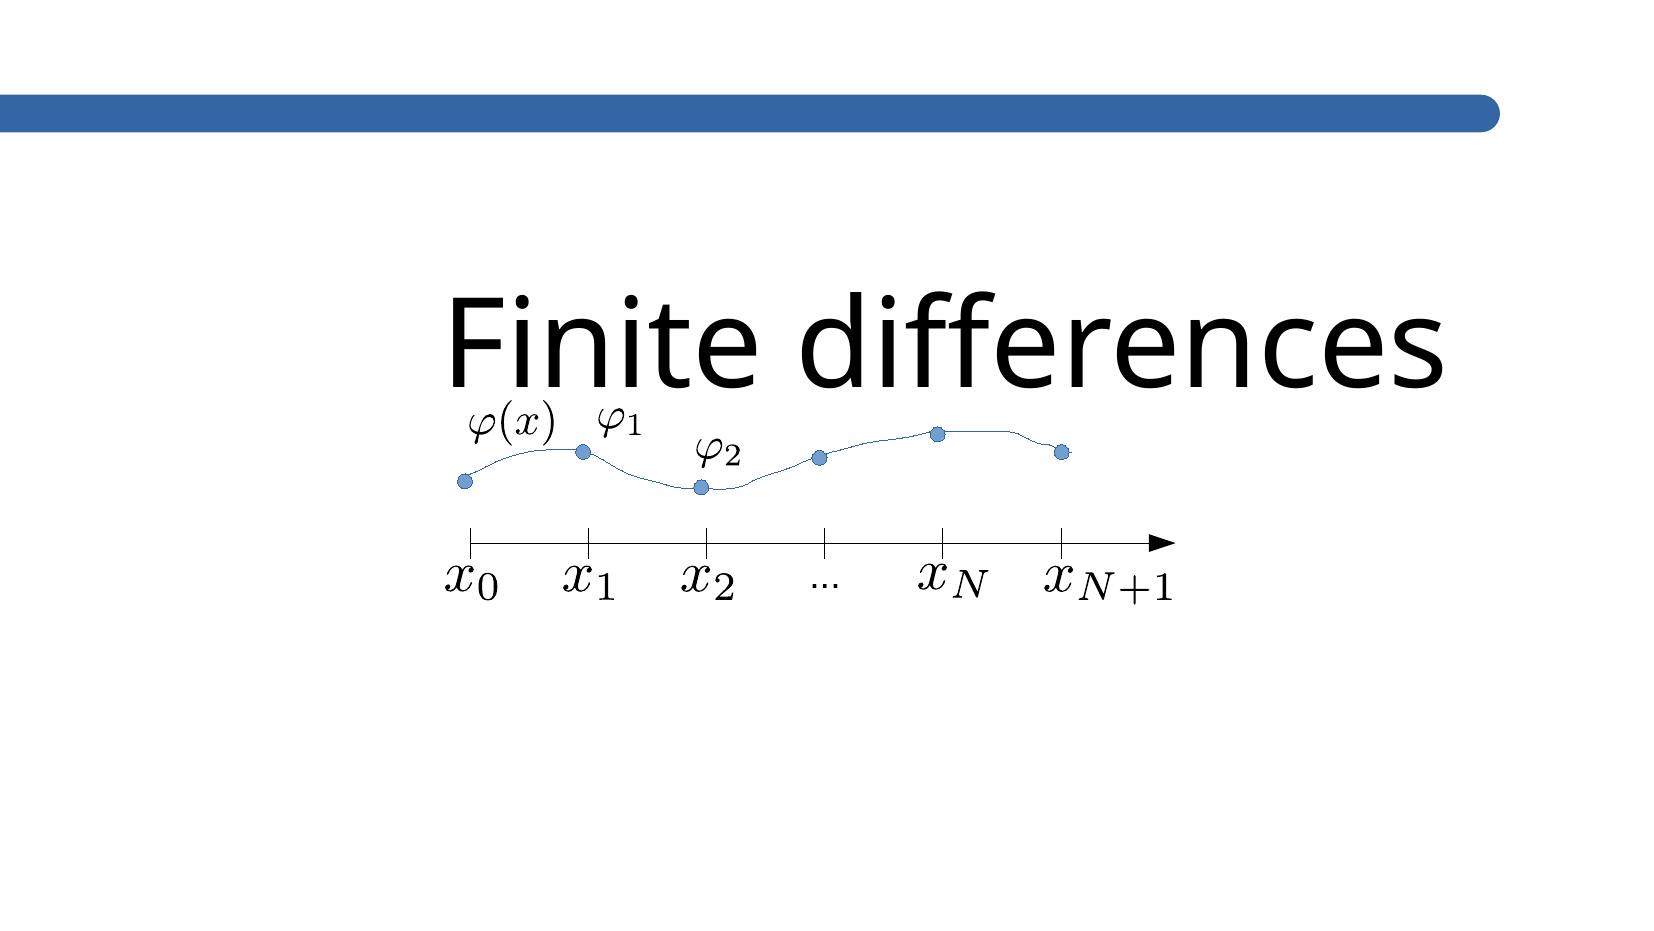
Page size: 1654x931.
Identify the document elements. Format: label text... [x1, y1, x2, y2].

text_box Finite differences [426, 246, 1179, 419]
text_box [693, 479, 709, 495]
text_box [930, 426, 946, 442]
text_box [1054, 444, 1070, 460]
picture [677, 563, 736, 603]
picture [441, 563, 500, 603]
text_box [598, 408, 641, 439]
text_box [469, 400, 554, 446]
text_box [811, 450, 828, 466]
picture [916, 563, 989, 598]
text_box [696, 438, 740, 469]
picture [1040, 563, 1174, 607]
text_box ... [794, 547, 856, 605]
picture [559, 563, 616, 603]
text_box [457, 473, 473, 489]
text_box [575, 444, 591, 460]
